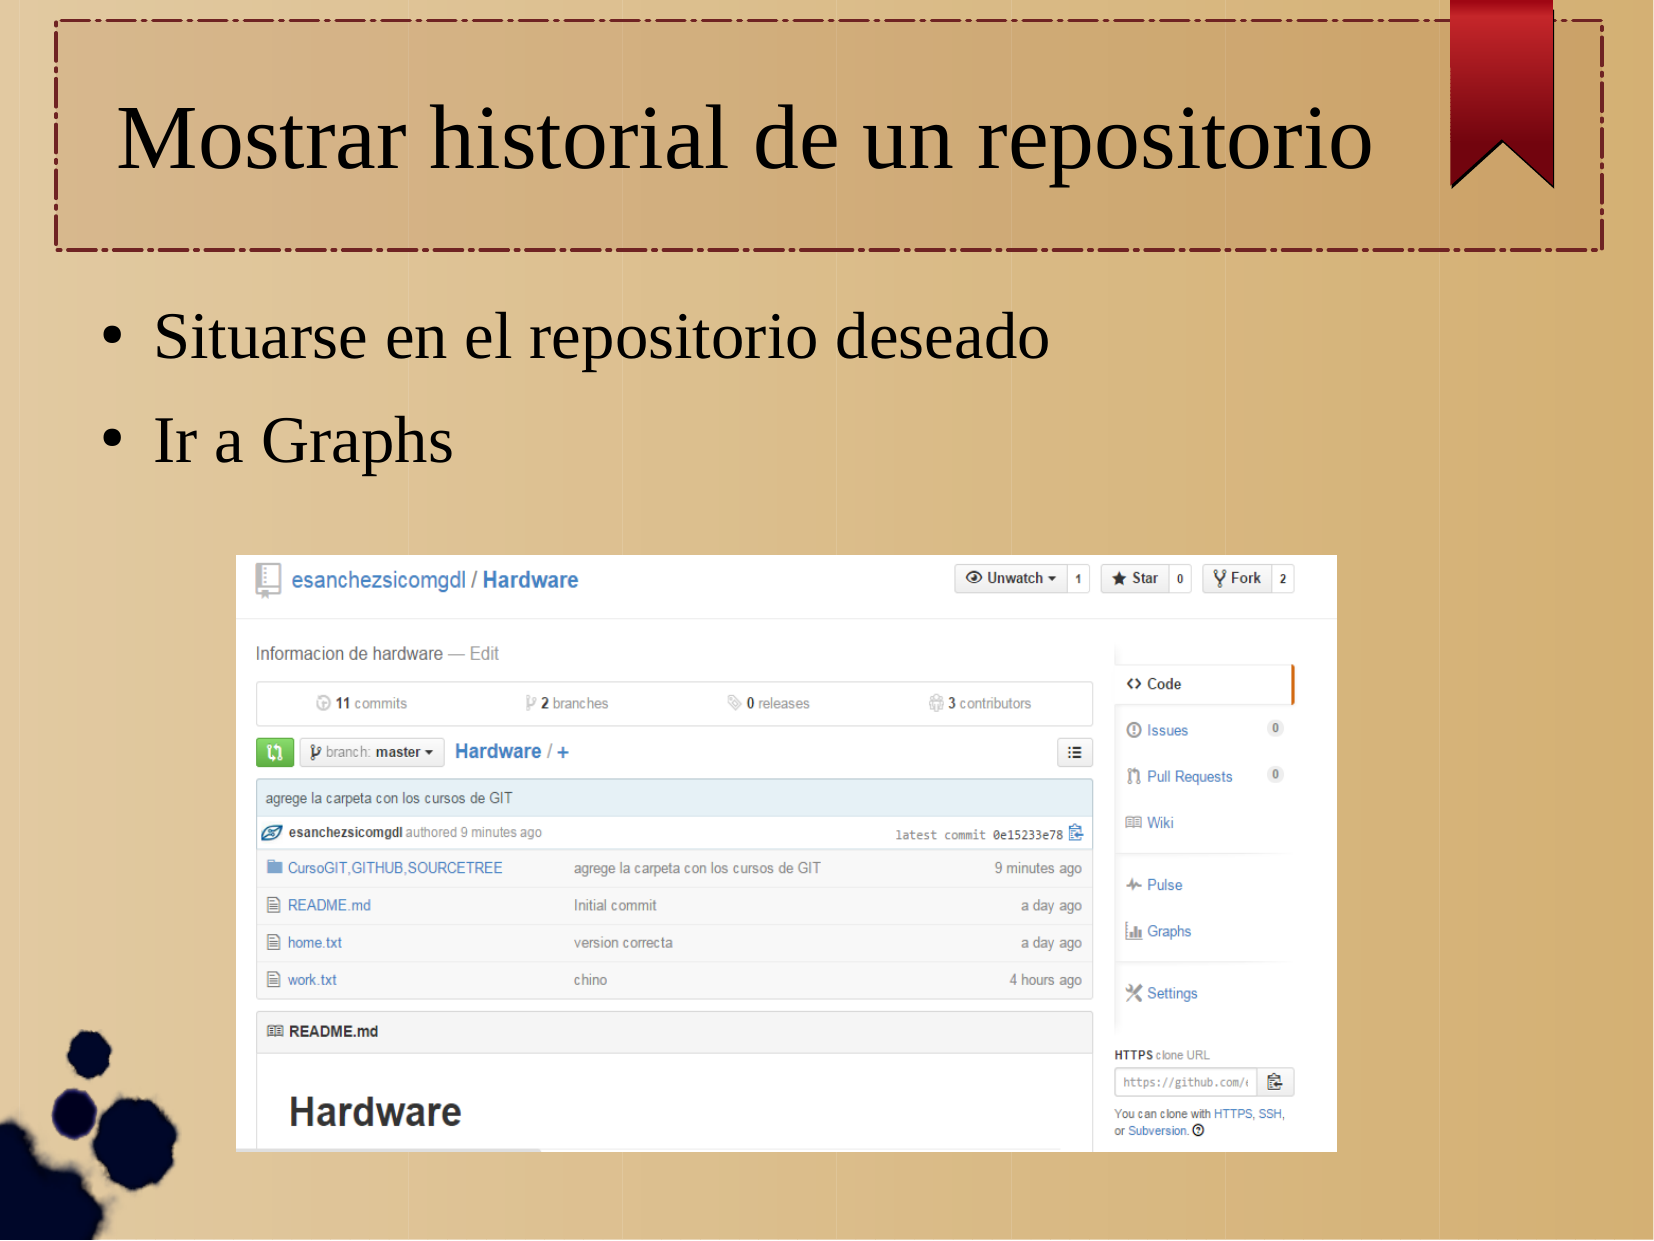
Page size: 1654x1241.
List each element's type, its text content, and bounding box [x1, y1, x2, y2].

picture [236, 555, 1337, 1152]
title Mostrar historial de un repositorio [82, 47, 1412, 229]
list Situarse en el repositorio deseado Ir a Graphs [82, 299, 1571, 1019]
